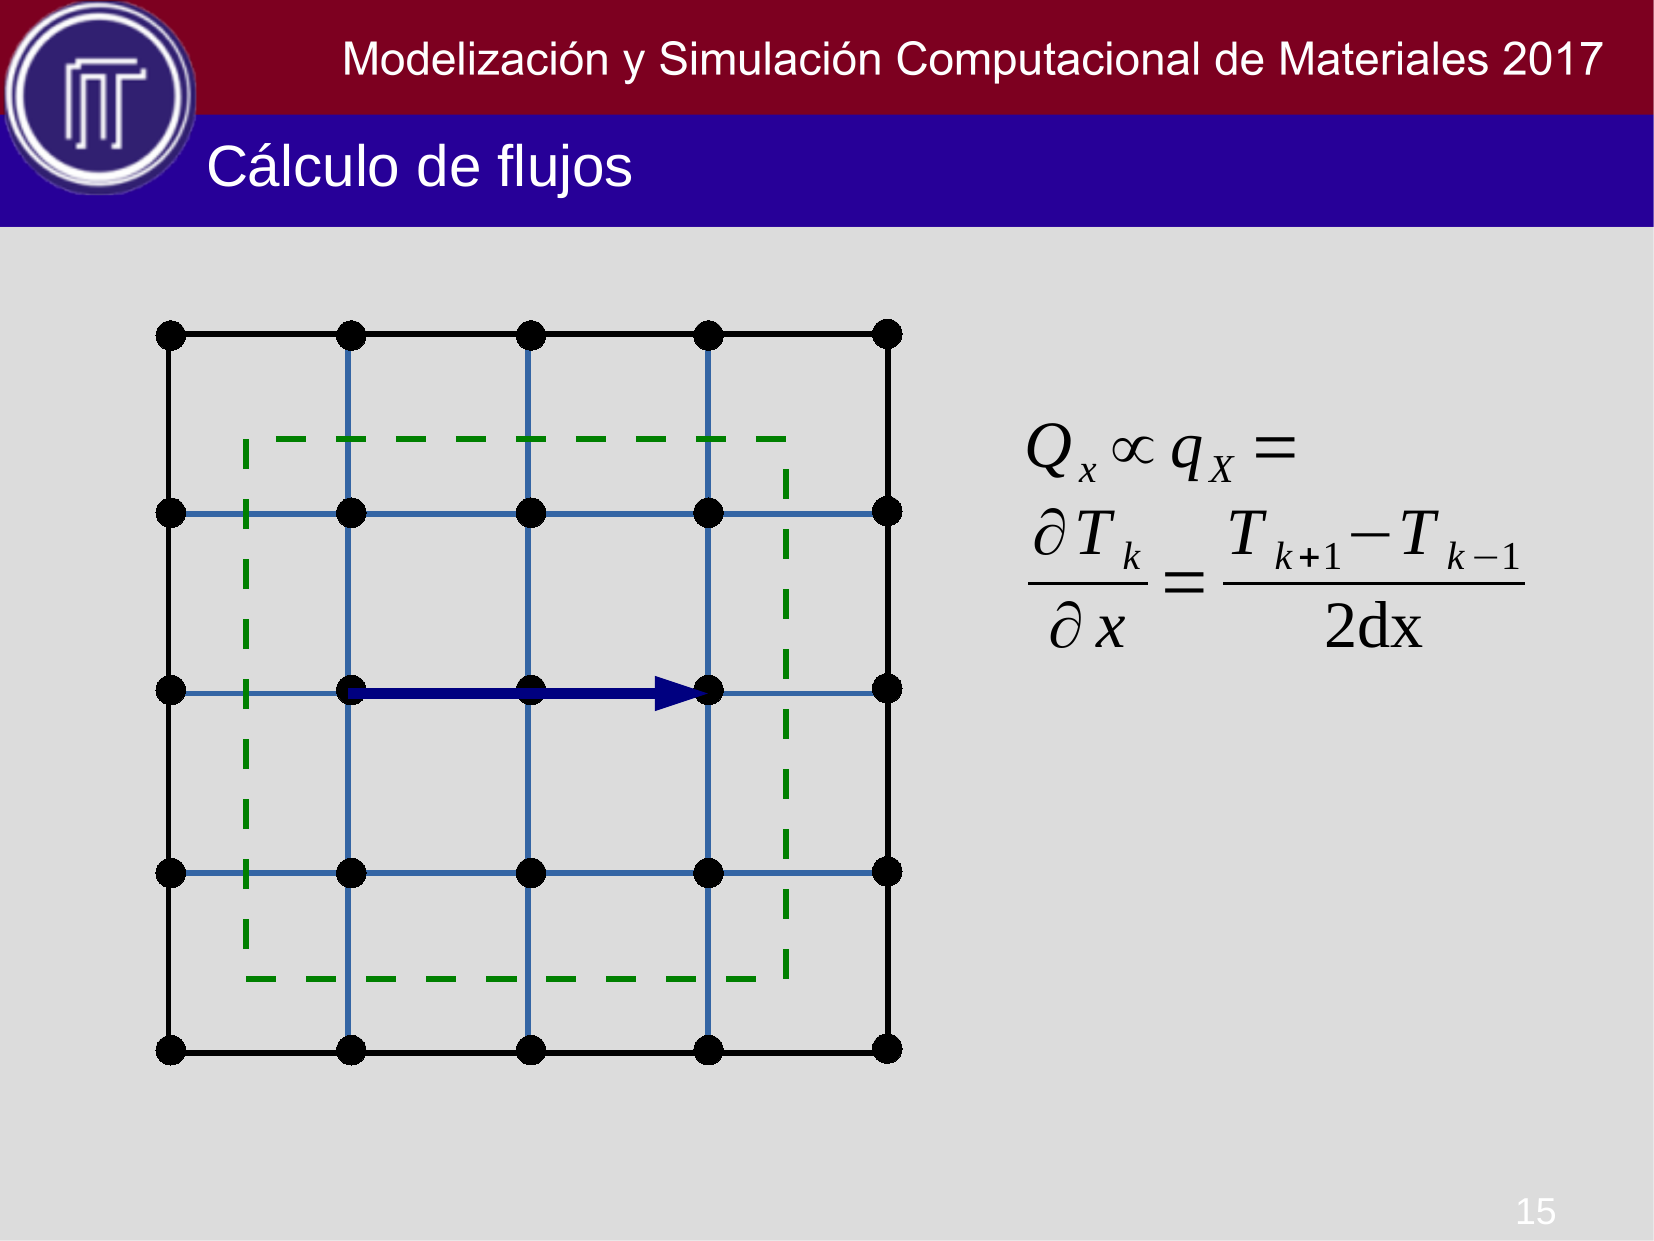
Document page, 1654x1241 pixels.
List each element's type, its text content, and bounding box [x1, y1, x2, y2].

chart [1018, 408, 1534, 662]
text_box [336, 320, 367, 351]
text_box [155, 675, 186, 705]
text_box [336, 858, 367, 888]
text_box [155, 497, 186, 528]
text_box [336, 1035, 367, 1066]
text_box [693, 858, 724, 888]
text_box <number> [1500, 1182, 1654, 1241]
text_box [336, 675, 366, 705]
text_box [872, 496, 903, 526]
text_box [516, 320, 546, 351]
text_box [872, 319, 903, 349]
text_box [693, 1035, 724, 1065]
text_box [872, 673, 903, 704]
text_box [336, 497, 367, 528]
text_box [872, 1033, 903, 1064]
text_box [516, 675, 546, 688]
text_box [155, 1035, 186, 1066]
text_box [519, 699, 543, 705]
text_box [693, 497, 724, 528]
text_box [155, 858, 186, 888]
text_box [516, 858, 546, 888]
text_box [693, 320, 724, 351]
text_box Cálculo de flujos [191, 126, 1392, 207]
text_box [872, 856, 903, 887]
text_box [155, 320, 186, 351]
text_box [516, 1035, 546, 1065]
text_box [693, 675, 724, 705]
text_box [516, 497, 546, 528]
picture [0, 0, 1654, 1241]
